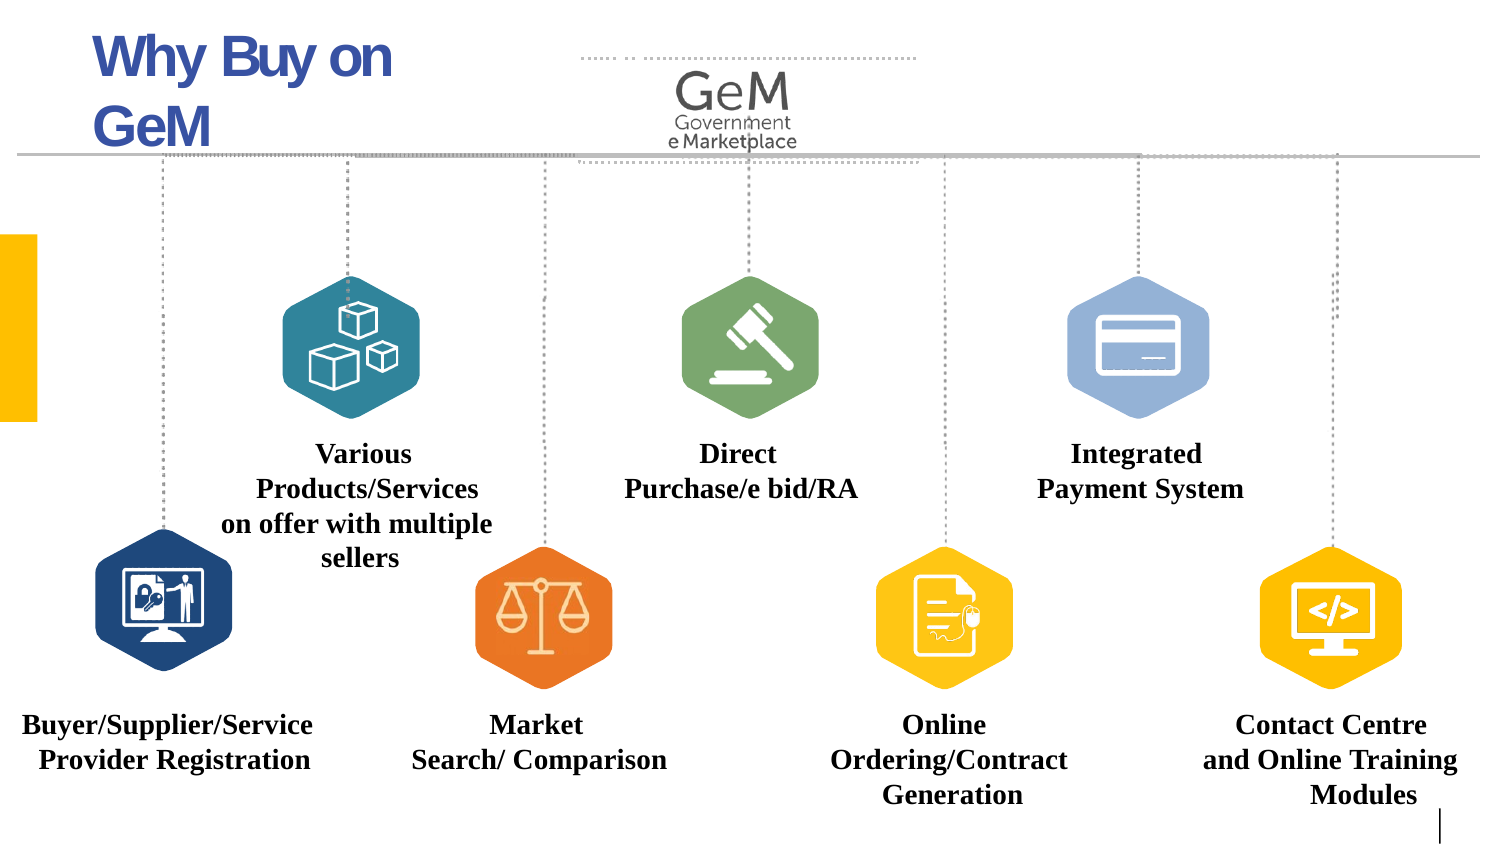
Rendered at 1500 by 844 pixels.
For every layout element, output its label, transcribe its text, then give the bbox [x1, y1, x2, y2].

text_box Buyer/Supplier/Service Provider Registration [19, 703, 316, 776]
text_box Why Buy on GeM [90, 16, 518, 153]
text_box Market Search/ Comparison [409, 703, 670, 776]
text_box [0, 234, 38, 422]
text_box Online Ordering/Contract Generation [827, 703, 1069, 811]
text_box Contact Centre and Online Training Modules [1200, 703, 1488, 844]
text_box Integrated Payment System [1034, 431, 1246, 504]
text_box Direct Purchase/e bid/RA [622, 431, 862, 504]
text_box [667, 62, 1402, 690]
text_box [95, 153, 613, 690]
